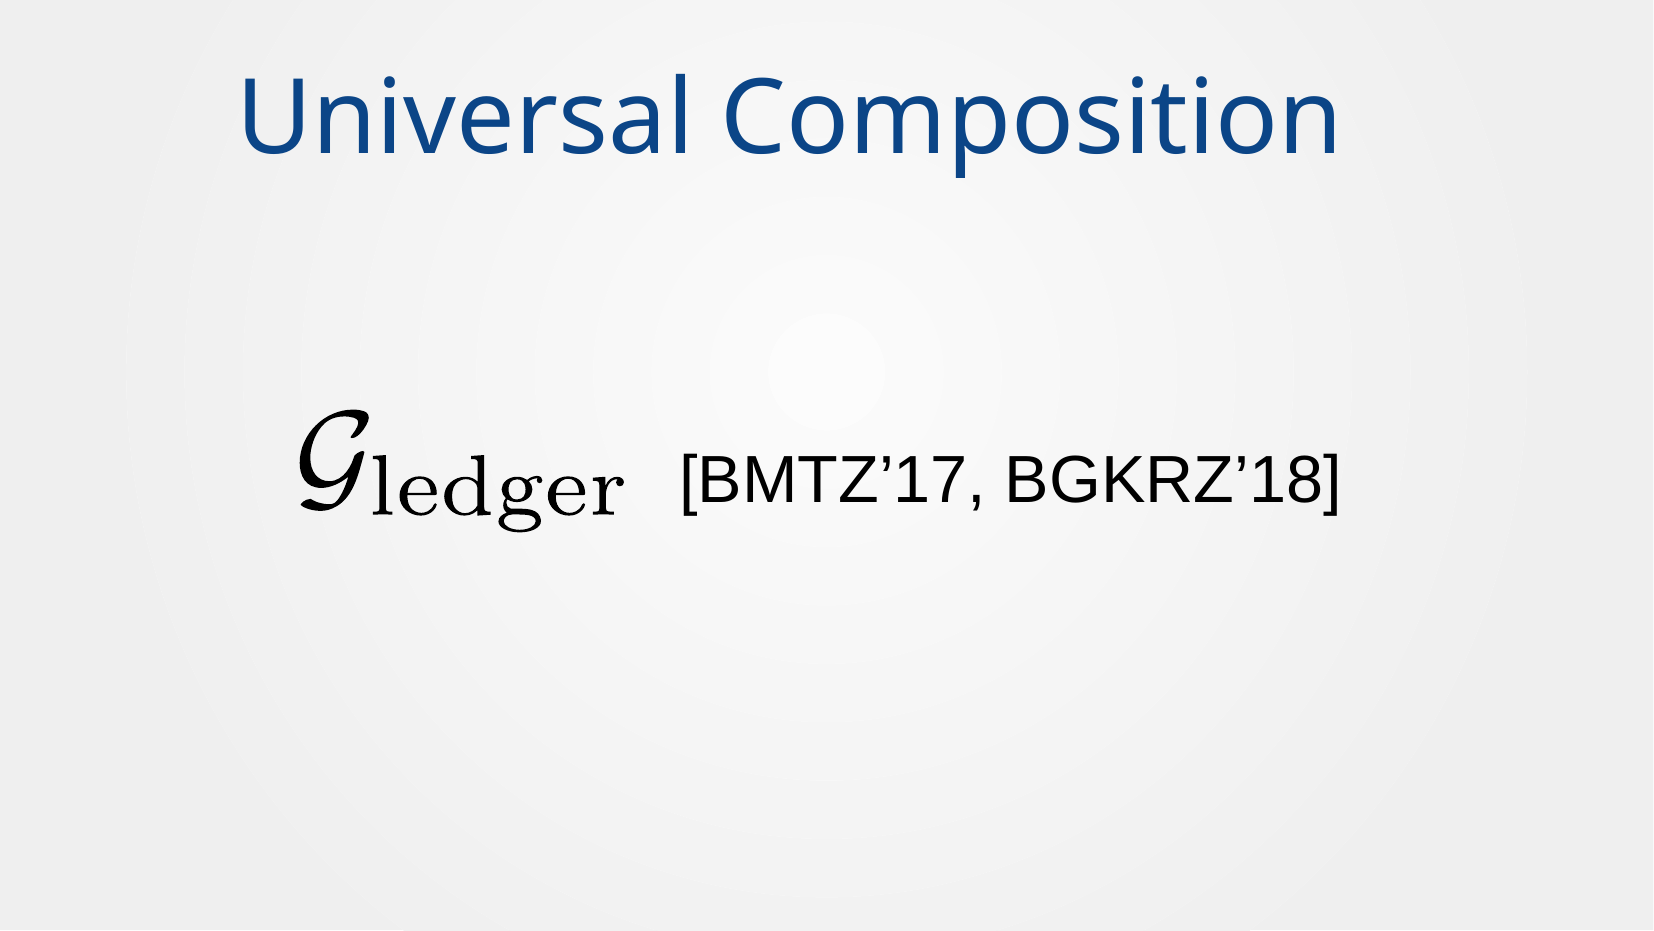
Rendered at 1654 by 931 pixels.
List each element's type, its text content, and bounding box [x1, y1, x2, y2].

text_box [BMTZ’17, BGKRZ’18] [664, 435, 1370, 526]
picture [289, 405, 629, 537]
title Universal Composition [236, 48, 1418, 184]
